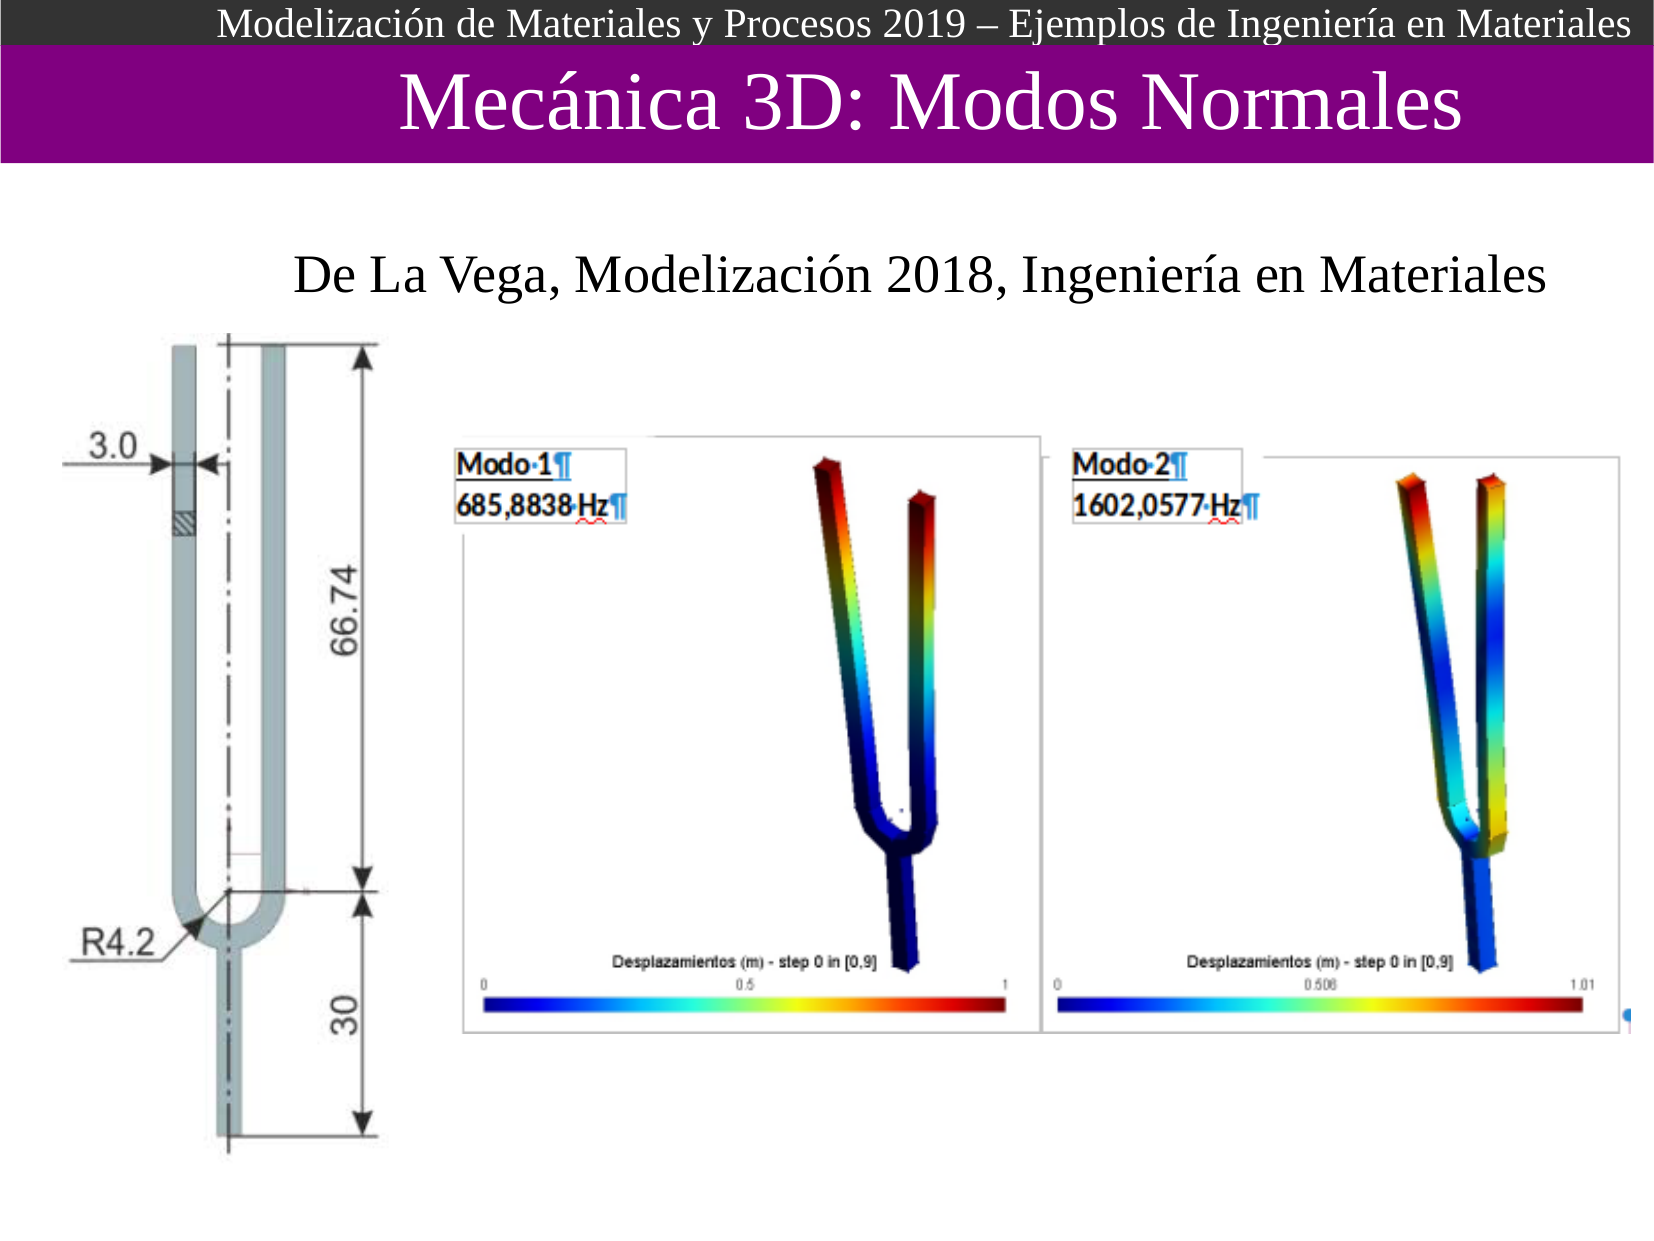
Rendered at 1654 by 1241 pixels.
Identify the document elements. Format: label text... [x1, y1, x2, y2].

picture [62, 333, 1631, 1241]
text_box Mecánica 3D: Modos Normales [230, 47, 1634, 162]
text_box De La Vega, Modelización 2018, Ingeniería en Materiales [278, 237, 1654, 372]
